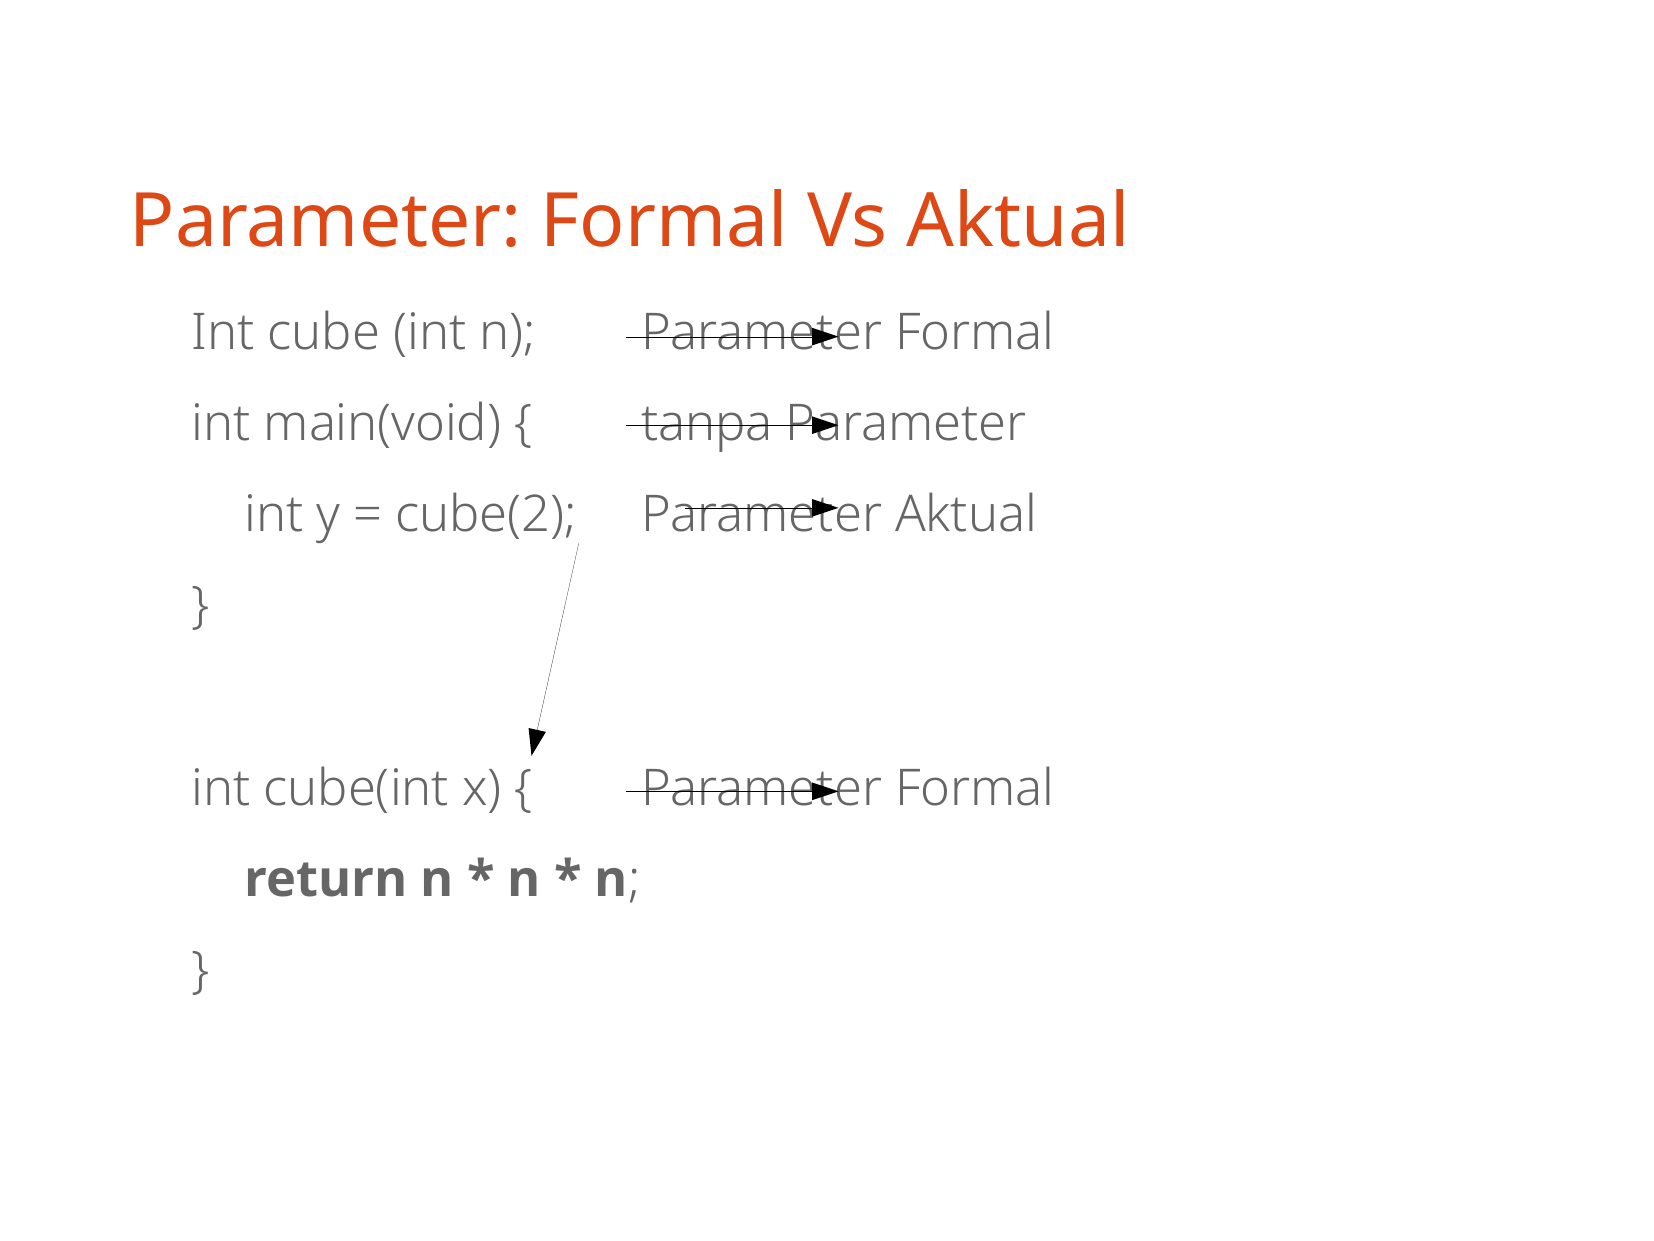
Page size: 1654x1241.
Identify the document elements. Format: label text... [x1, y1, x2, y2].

list Int cube (int n); Parameter Formal int main(void) { tanpa Parameter int y = cube(2); Parameter Aktual } int cube(int x) { Parameter Formal return n * n * n; } [129, 295, 1518, 1010]
title Parameter: Formal Vs Aktual [129, 153, 1518, 281]
